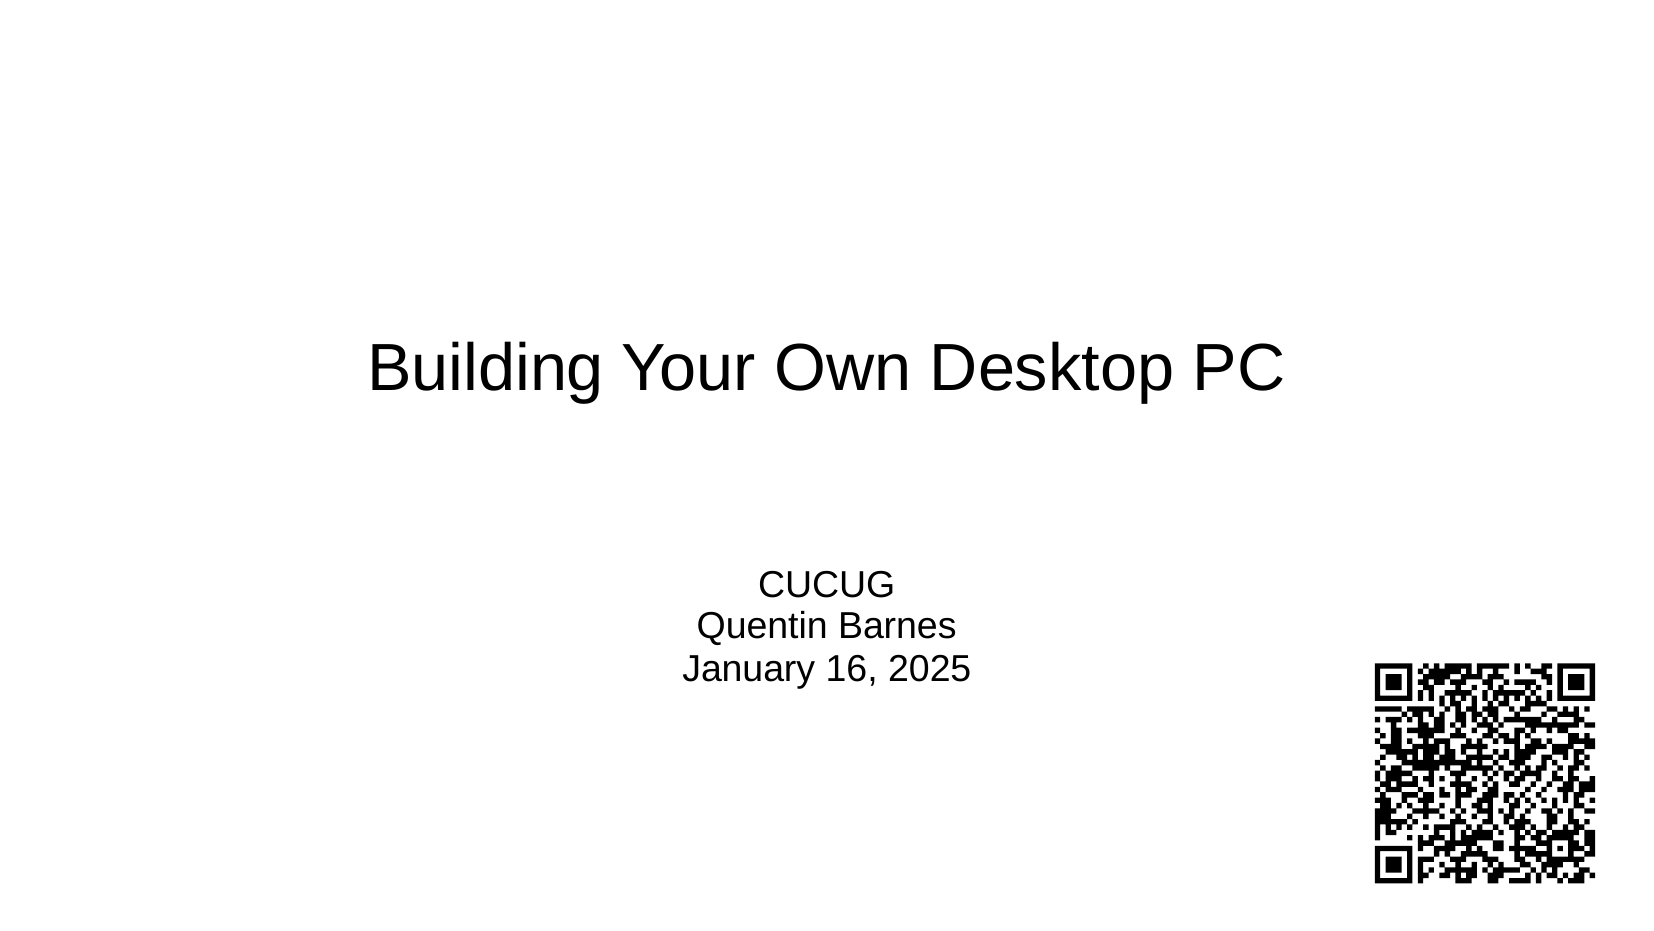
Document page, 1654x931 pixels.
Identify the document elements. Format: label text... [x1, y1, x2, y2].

subtitle Building Your Own Desktop PC CUCUG Quentin Barnes January 16, 2025 [82, 37, 1571, 757]
picture [1366, 655, 1604, 892]
